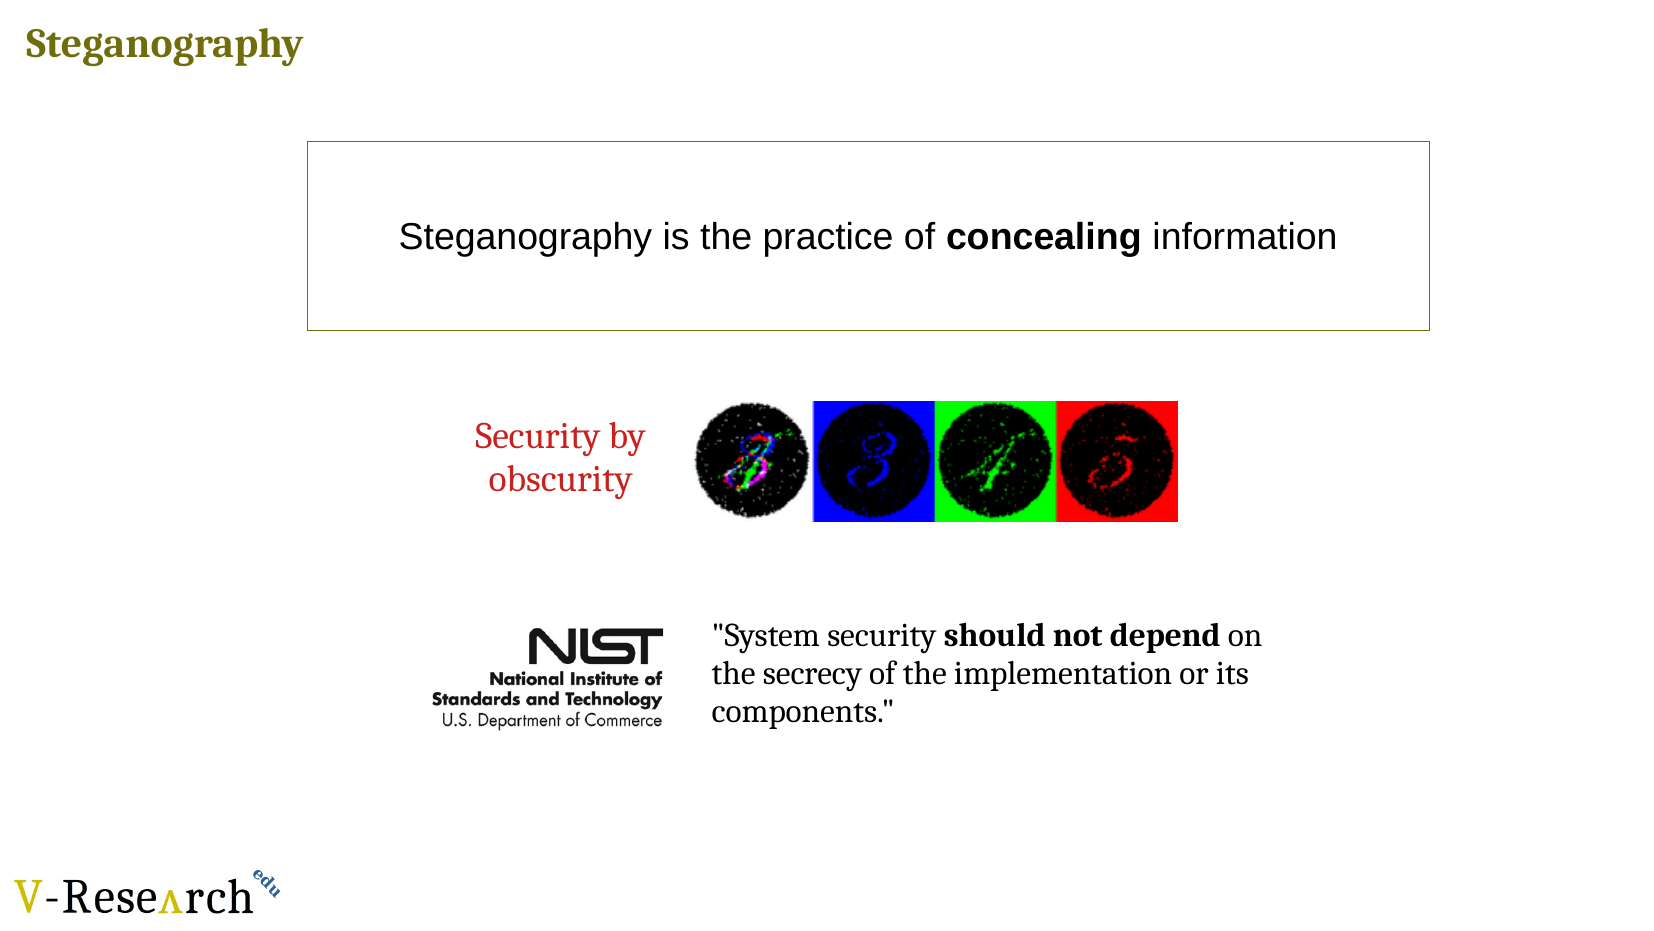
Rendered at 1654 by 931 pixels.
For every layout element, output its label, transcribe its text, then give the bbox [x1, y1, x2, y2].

picture [692, 401, 1178, 522]
text_box Steganography is the practice of concealing information [307, 141, 1430, 331]
text_box Steganography [11, 12, 1193, 77]
text_box Security by obscurity [460, 407, 670, 511]
text_box edu [222, 847, 333, 931]
picture [413, 617, 682, 741]
text_box "System security should not depend on the secrecy of the implementation or its components." [696, 608, 1323, 780]
picture [11, 876, 255, 916]
